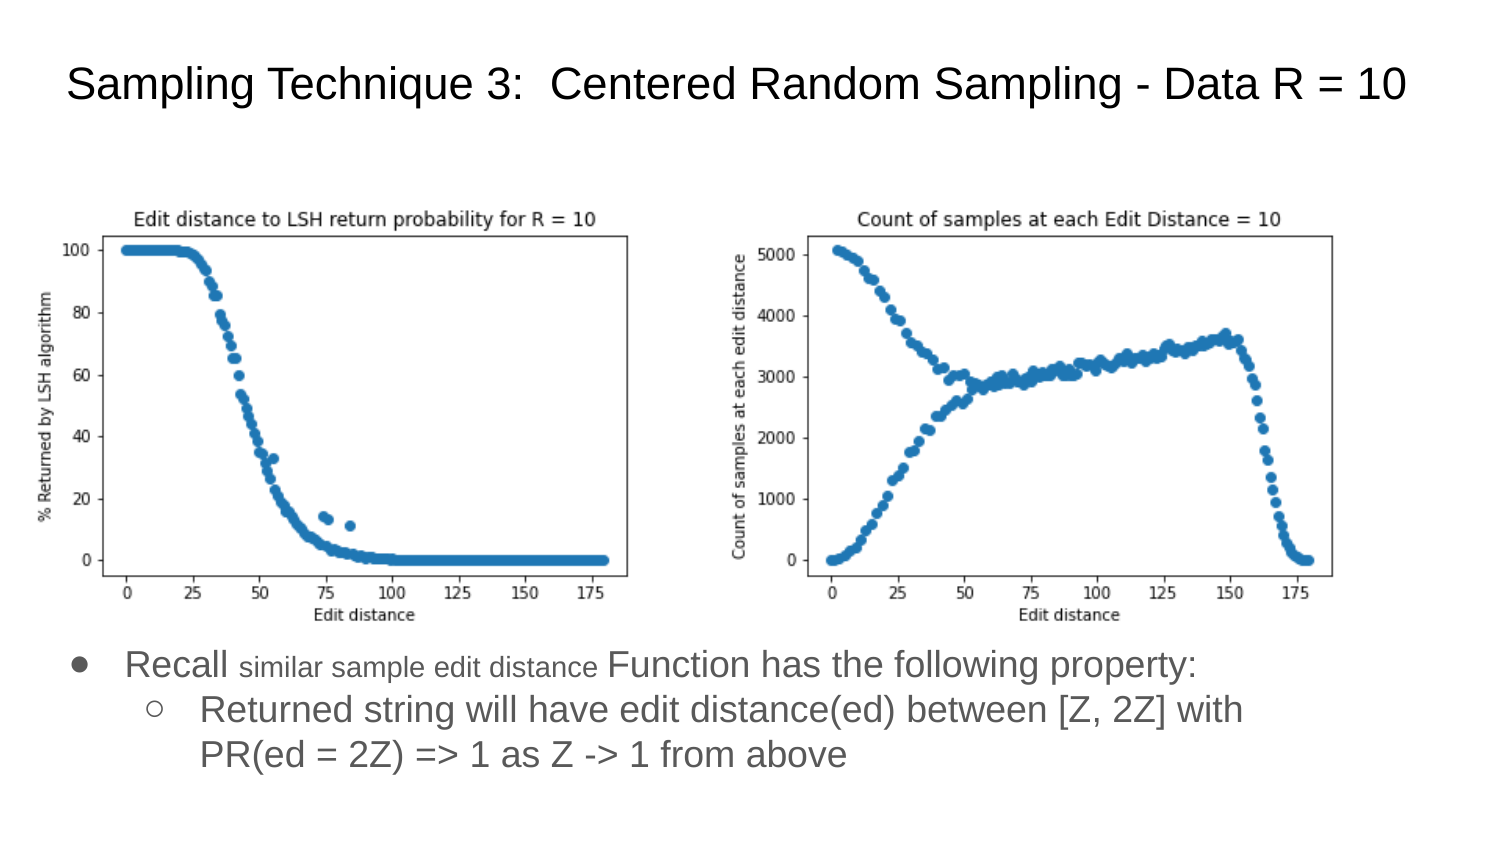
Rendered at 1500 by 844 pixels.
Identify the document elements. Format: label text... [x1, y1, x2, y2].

picture [18, 181, 694, 632]
text_box Recall similar sample edit distance Function has the following property: Returned string will have edit distance(ed) between [Z, 2Z] with PR(ed = 2Z) => 1 as Z -> 1 from above [34, 625, 1356, 801]
title Sampling Technique 3: Centered Random Sampling - Data R = 10 [51, 39, 1449, 134]
picture [723, 181, 1399, 632]
